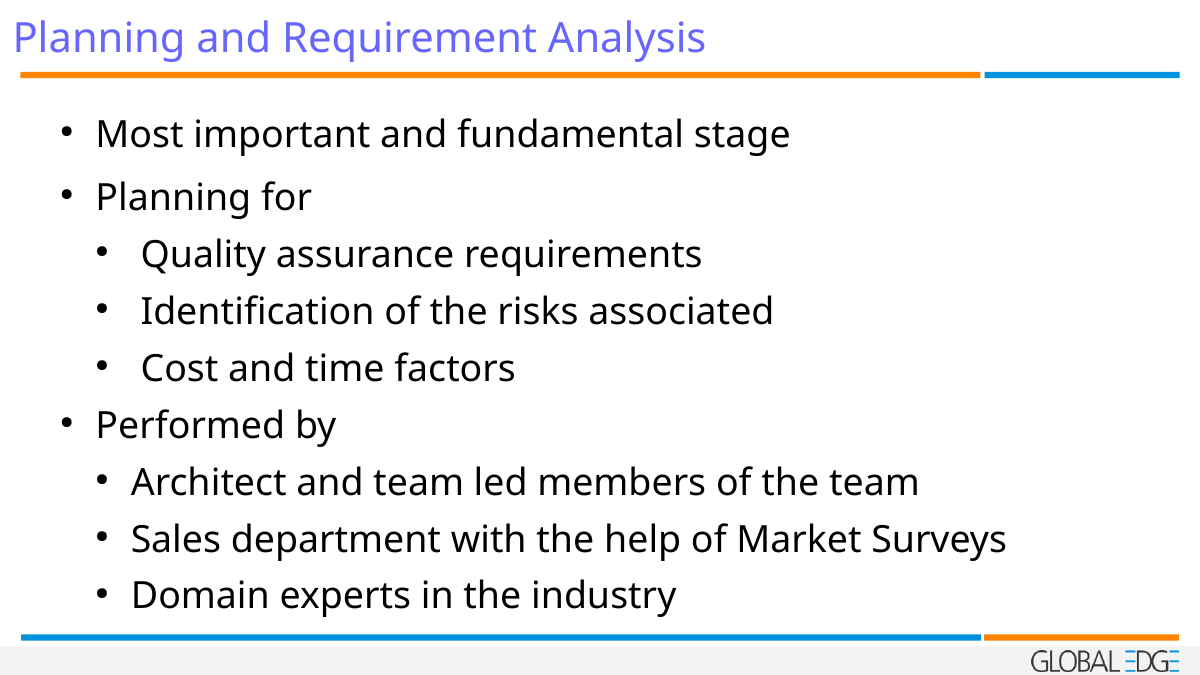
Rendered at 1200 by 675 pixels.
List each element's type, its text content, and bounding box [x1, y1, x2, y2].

title Planning and Requirement Analysis [12, 9, 1088, 63]
picture [1031, 650, 1179, 672]
subtitle Most important and fundamental stage Planning for Quality assurance requirements Identification of the risks associated Cost and time factors Performed by Architect and team led members of the team Sales department with the help of Market Surveys Domain experts in the industry [60, 107, 1140, 557]
